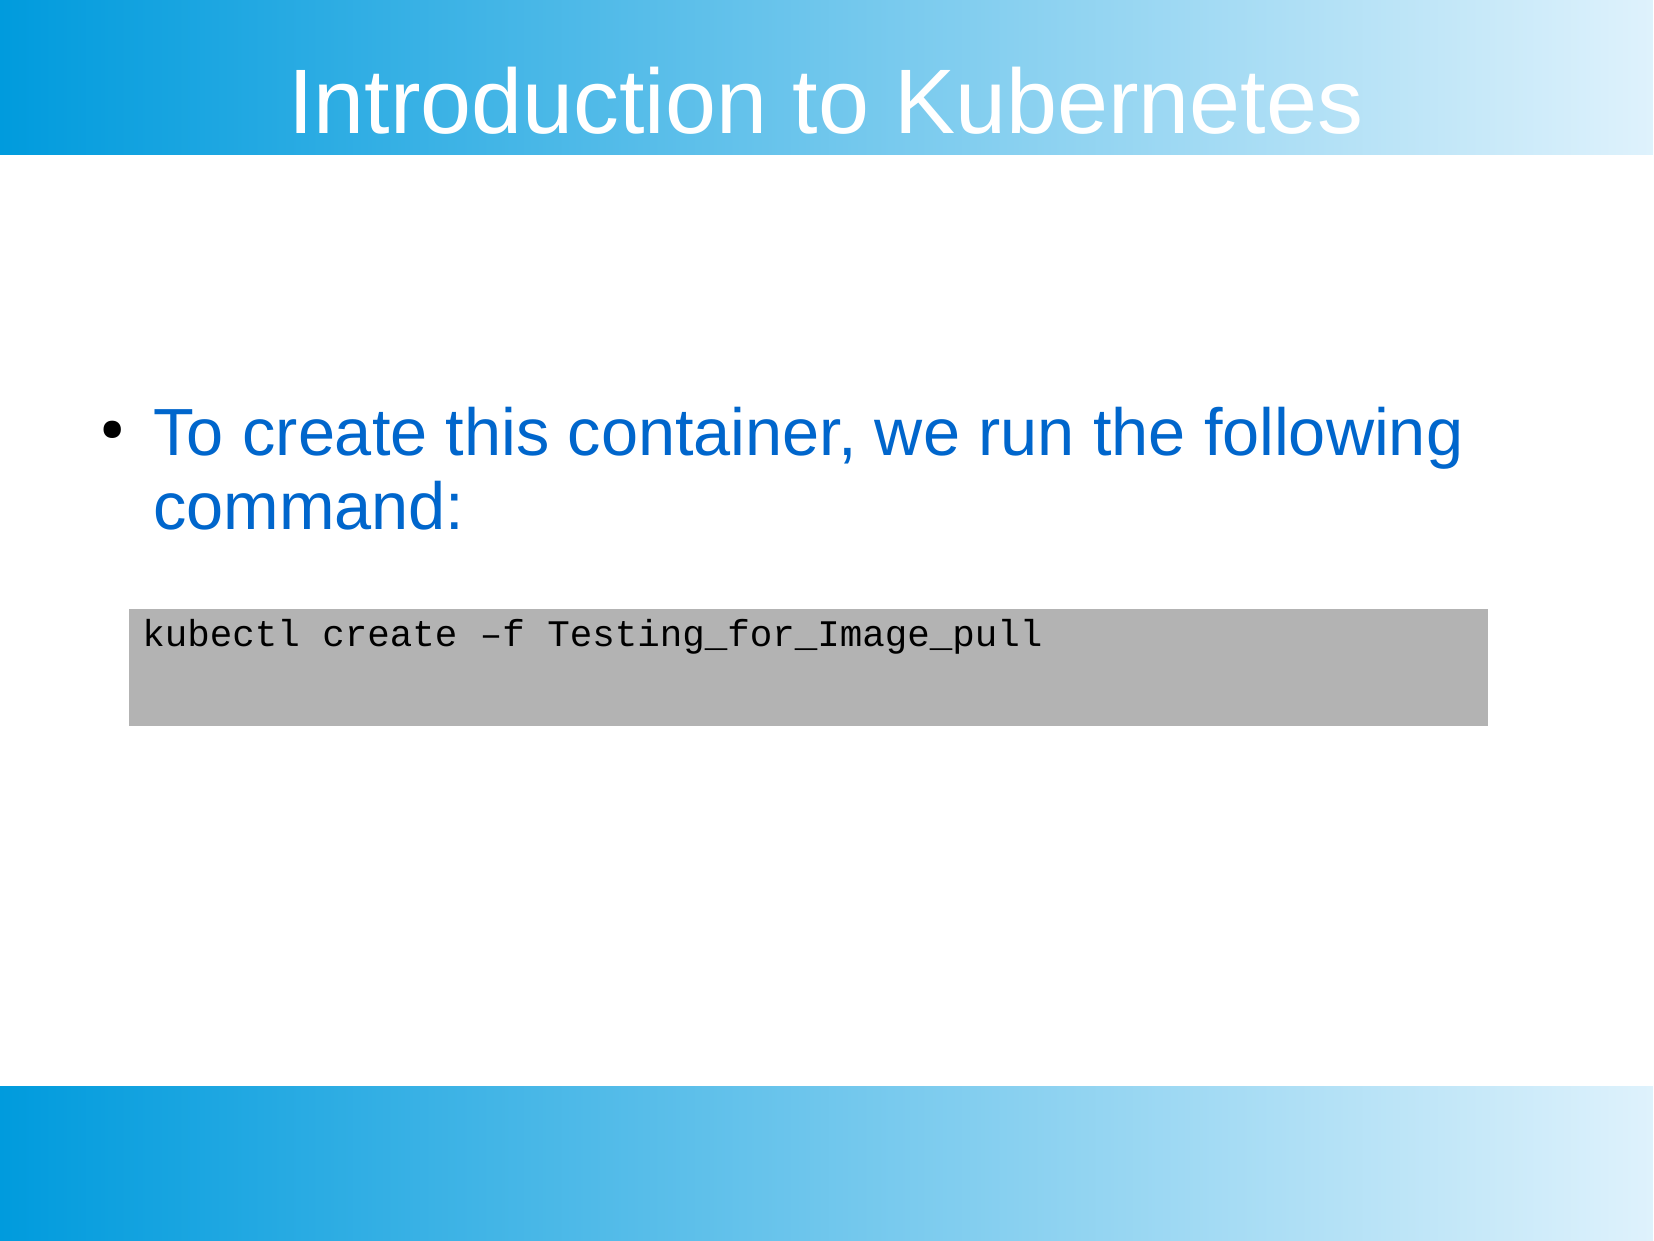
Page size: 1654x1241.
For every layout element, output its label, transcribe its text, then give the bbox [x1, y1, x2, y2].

list To create this container, we run the following command: [82, 290, 1571, 756]
title Introduction to Kubernetes [82, 49, 1571, 155]
table_header kubectl create –f Testing_for_Image_pull [129, 609, 1488, 726]
